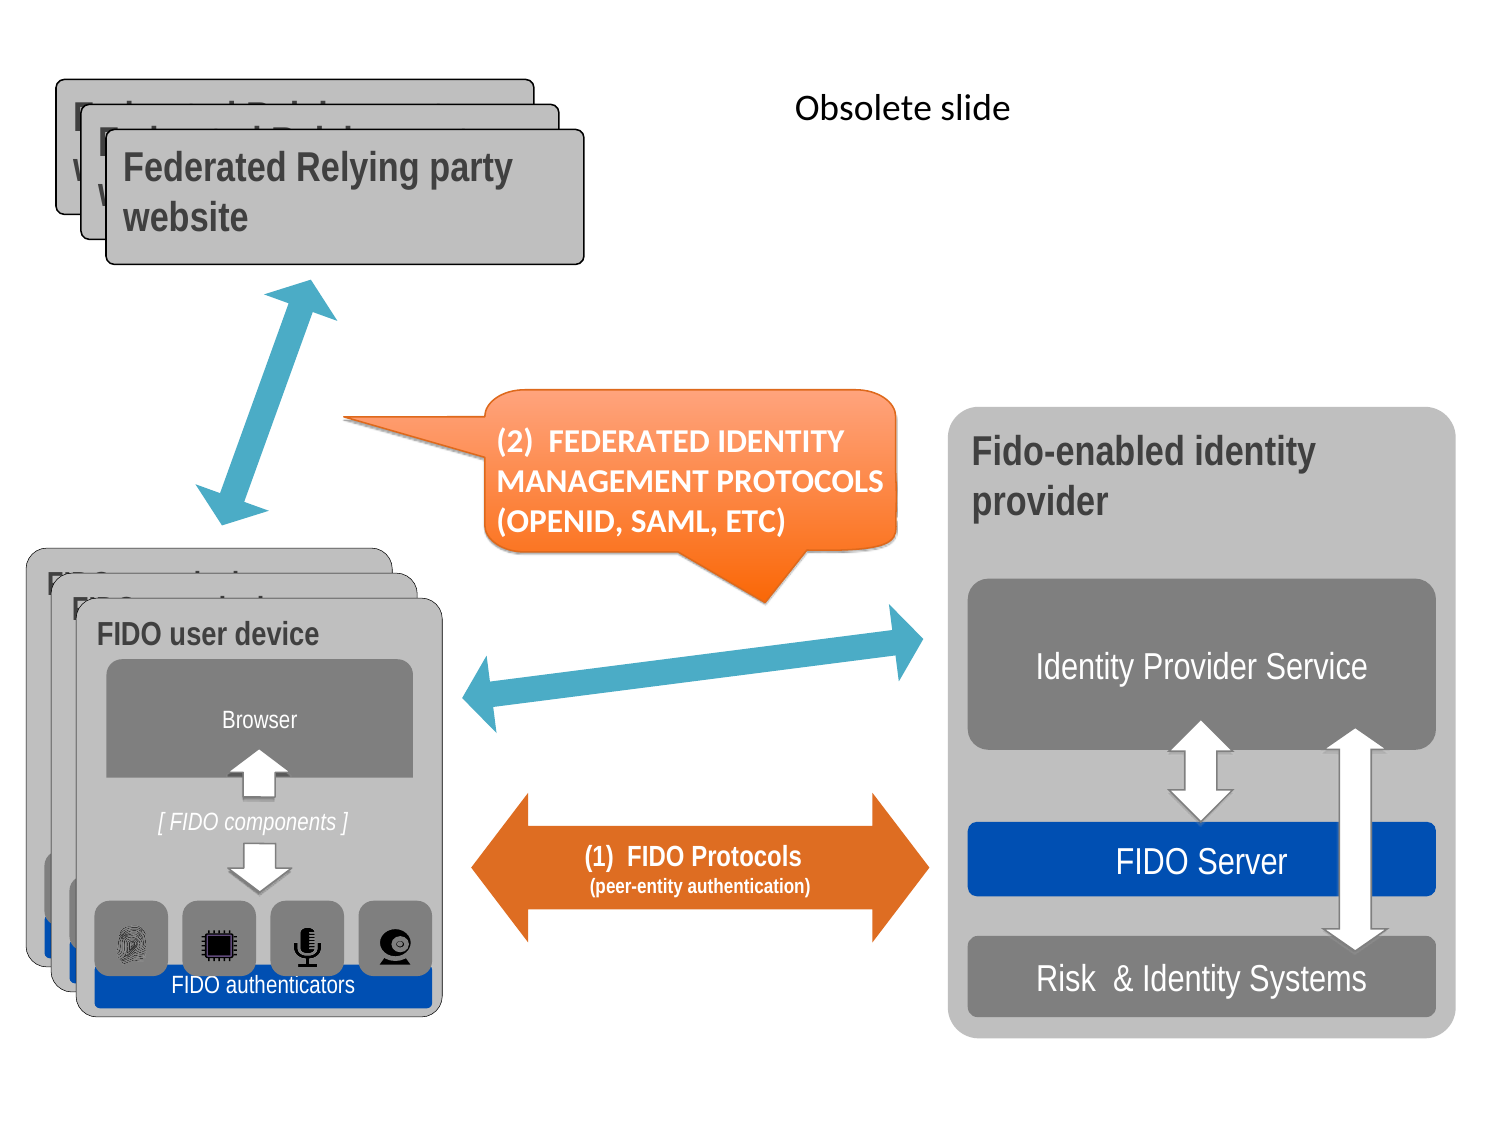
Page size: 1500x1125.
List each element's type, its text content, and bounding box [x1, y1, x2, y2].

text_box Browser [106, 659, 413, 778]
text_box [270, 900, 345, 977]
text_box [700, 565, 795, 603]
text_box Federated Relying party website [80, 104, 559, 240]
text_box [227, 847, 292, 893]
text_box FIDO user device [51, 573, 418, 992]
text_box FIDO user device [76, 598, 443, 1017]
text_box [69, 878, 76, 949]
text_box Federated Relying party website [106, 129, 584, 265]
text_box [44, 853, 51, 924]
text_box [94, 900, 169, 977]
text_box FIDO user device [26, 548, 393, 967]
text_box (2) FEDERATED IDENTITY MANAGEMENT PROTOCOLS (OPENID, SAML, ETC) [481, 435, 975, 565]
picture [114, 923, 149, 968]
text_box Fido-enabled identity provider [947, 406, 1456, 1039]
text_box FIDO Server [967, 821, 1339, 897]
text_box Federated Relying party website [55, 79, 534, 215]
text_box [ FIDO components ] [94, 795, 413, 847]
text_box Obsolete slide [780, 75, 1366, 135]
text_box Identity Provider Service [967, 578, 1436, 750]
text_box FIDO Server [1372, 821, 1436, 897]
text_box FIDO authenticators [94, 964, 433, 1009]
text_box [358, 900, 433, 977]
text_box [343, 389, 896, 457]
text_box [463, 606, 923, 731]
text_box [1323, 727, 1388, 952]
picture [294, 928, 321, 967]
text_box [182, 900, 257, 977]
text_box [1168, 719, 1233, 822]
text_box Risk & Identity Systems [967, 935, 1436, 1018]
text_box [197, 280, 336, 525]
text_box (1) FIDO Protocols (peer-entity authentication) [472, 795, 929, 941]
text_box [227, 748, 292, 795]
